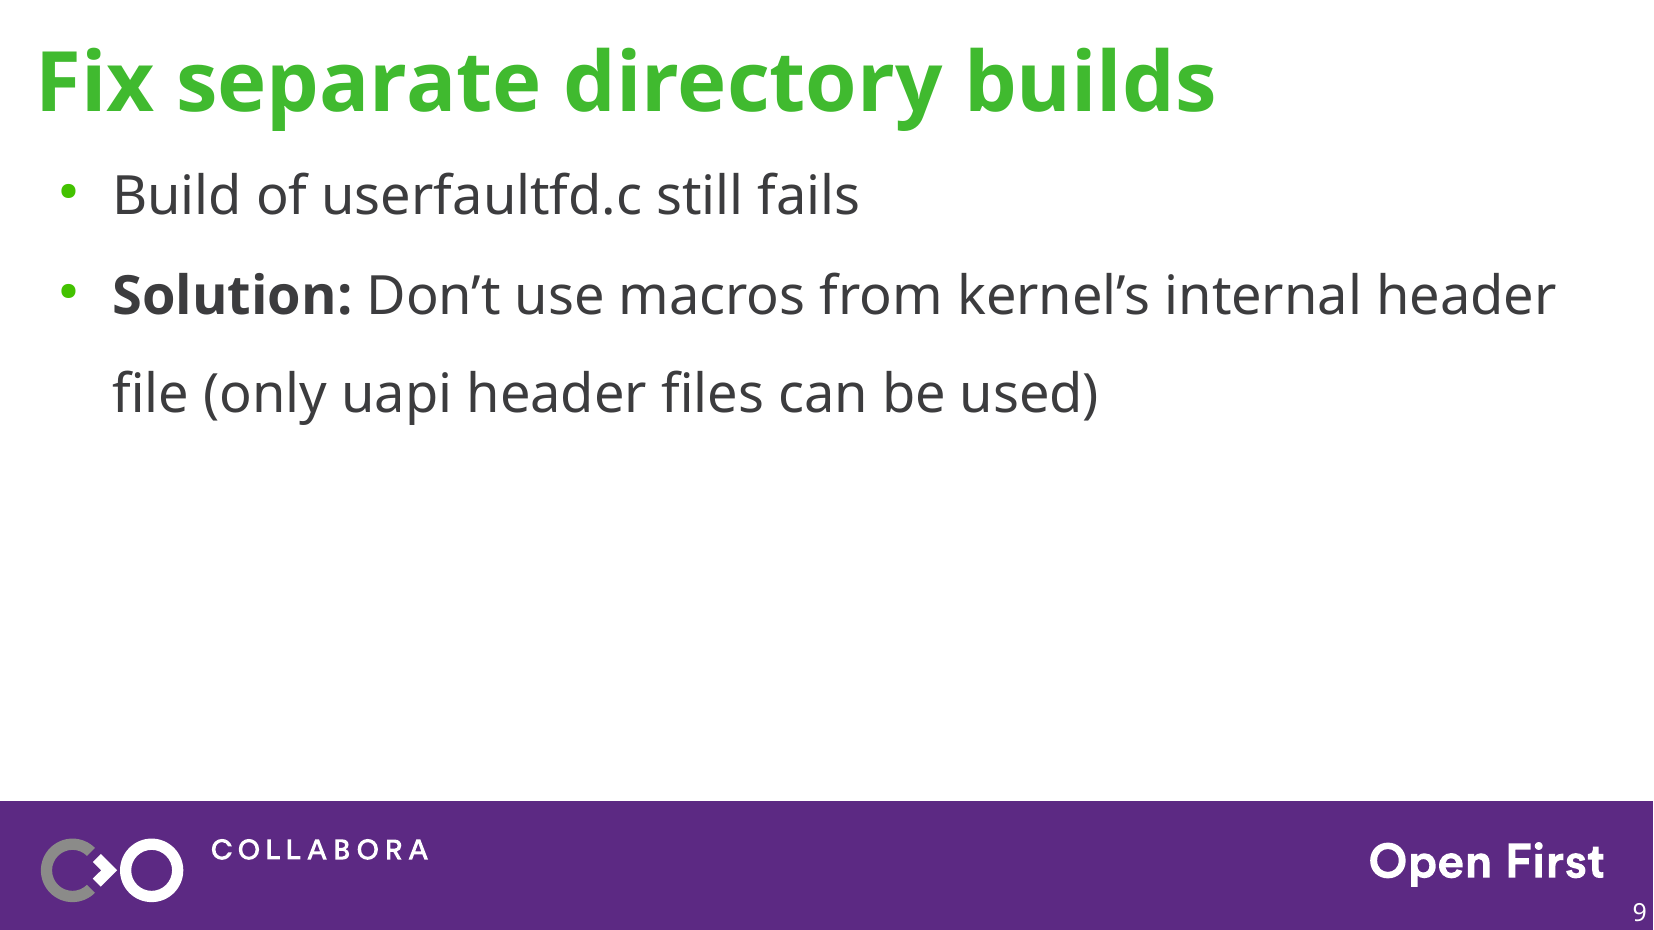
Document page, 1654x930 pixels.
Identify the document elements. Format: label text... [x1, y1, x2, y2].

list Build of userfaultfd.c still fails Solution: Don’t use macros from kernel’s internal header file (only uapi header files can be used) [41, 160, 1613, 804]
title Fix separate directory builds [35, 28, 1608, 192]
